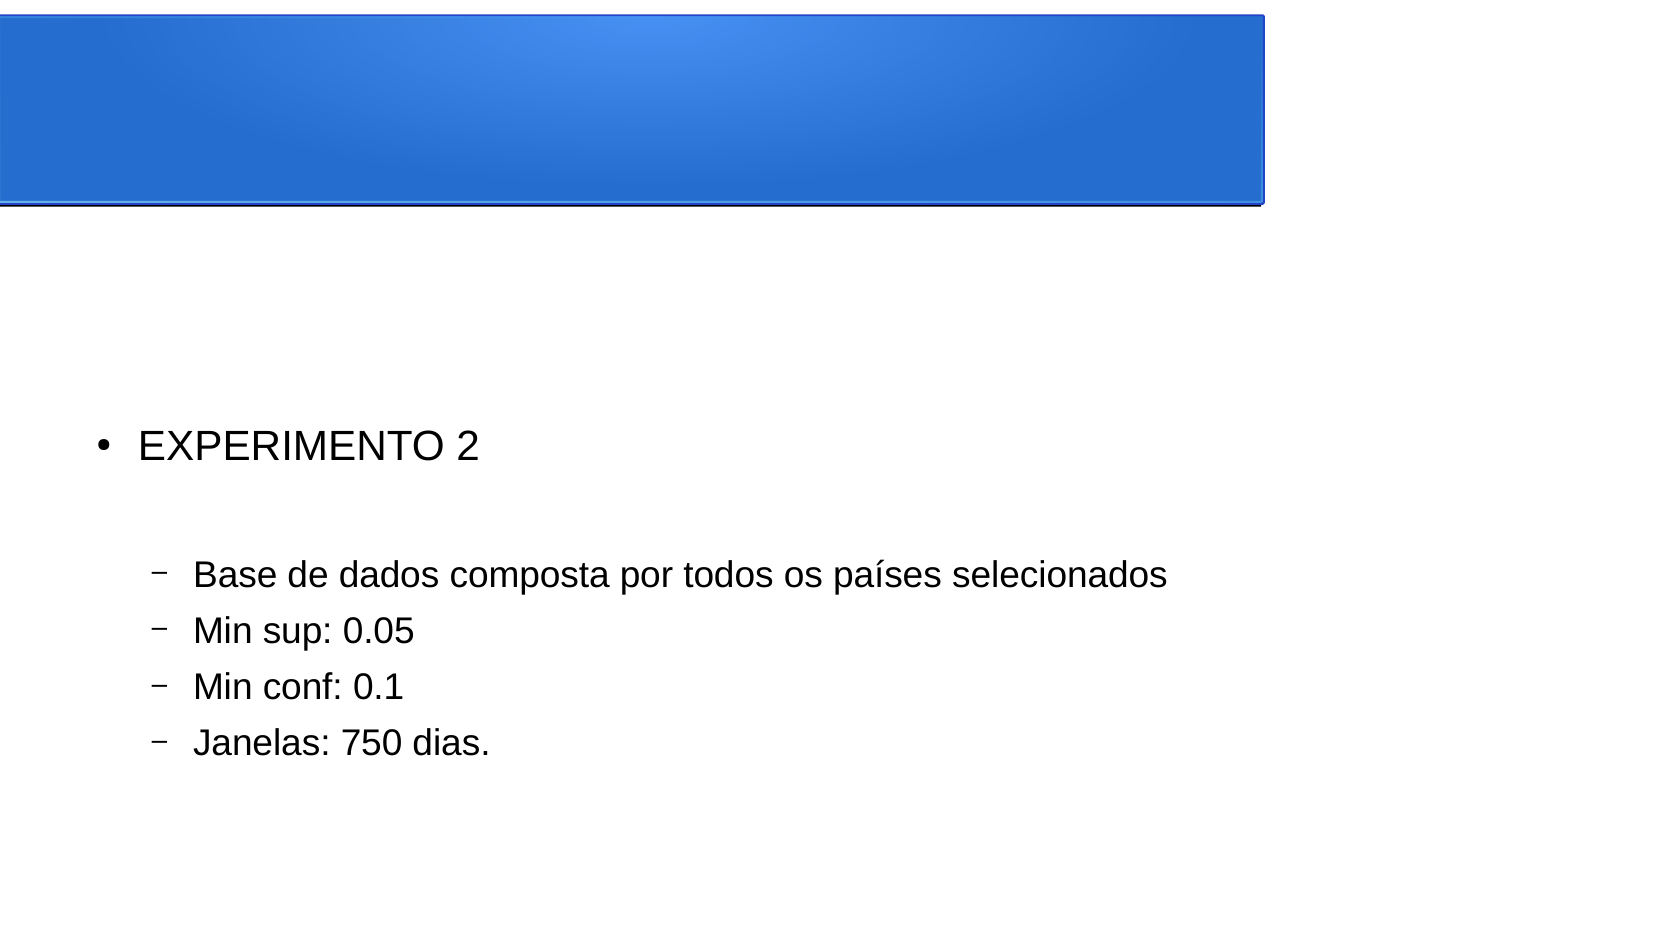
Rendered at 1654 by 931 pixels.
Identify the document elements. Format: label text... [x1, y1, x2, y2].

list EXPERIMENTO 2 Base de dados composta por todos os países selecionados Min sup: 0.05 Min conf: 0.1 Janelas: 750 dias. [82, 224, 1571, 764]
